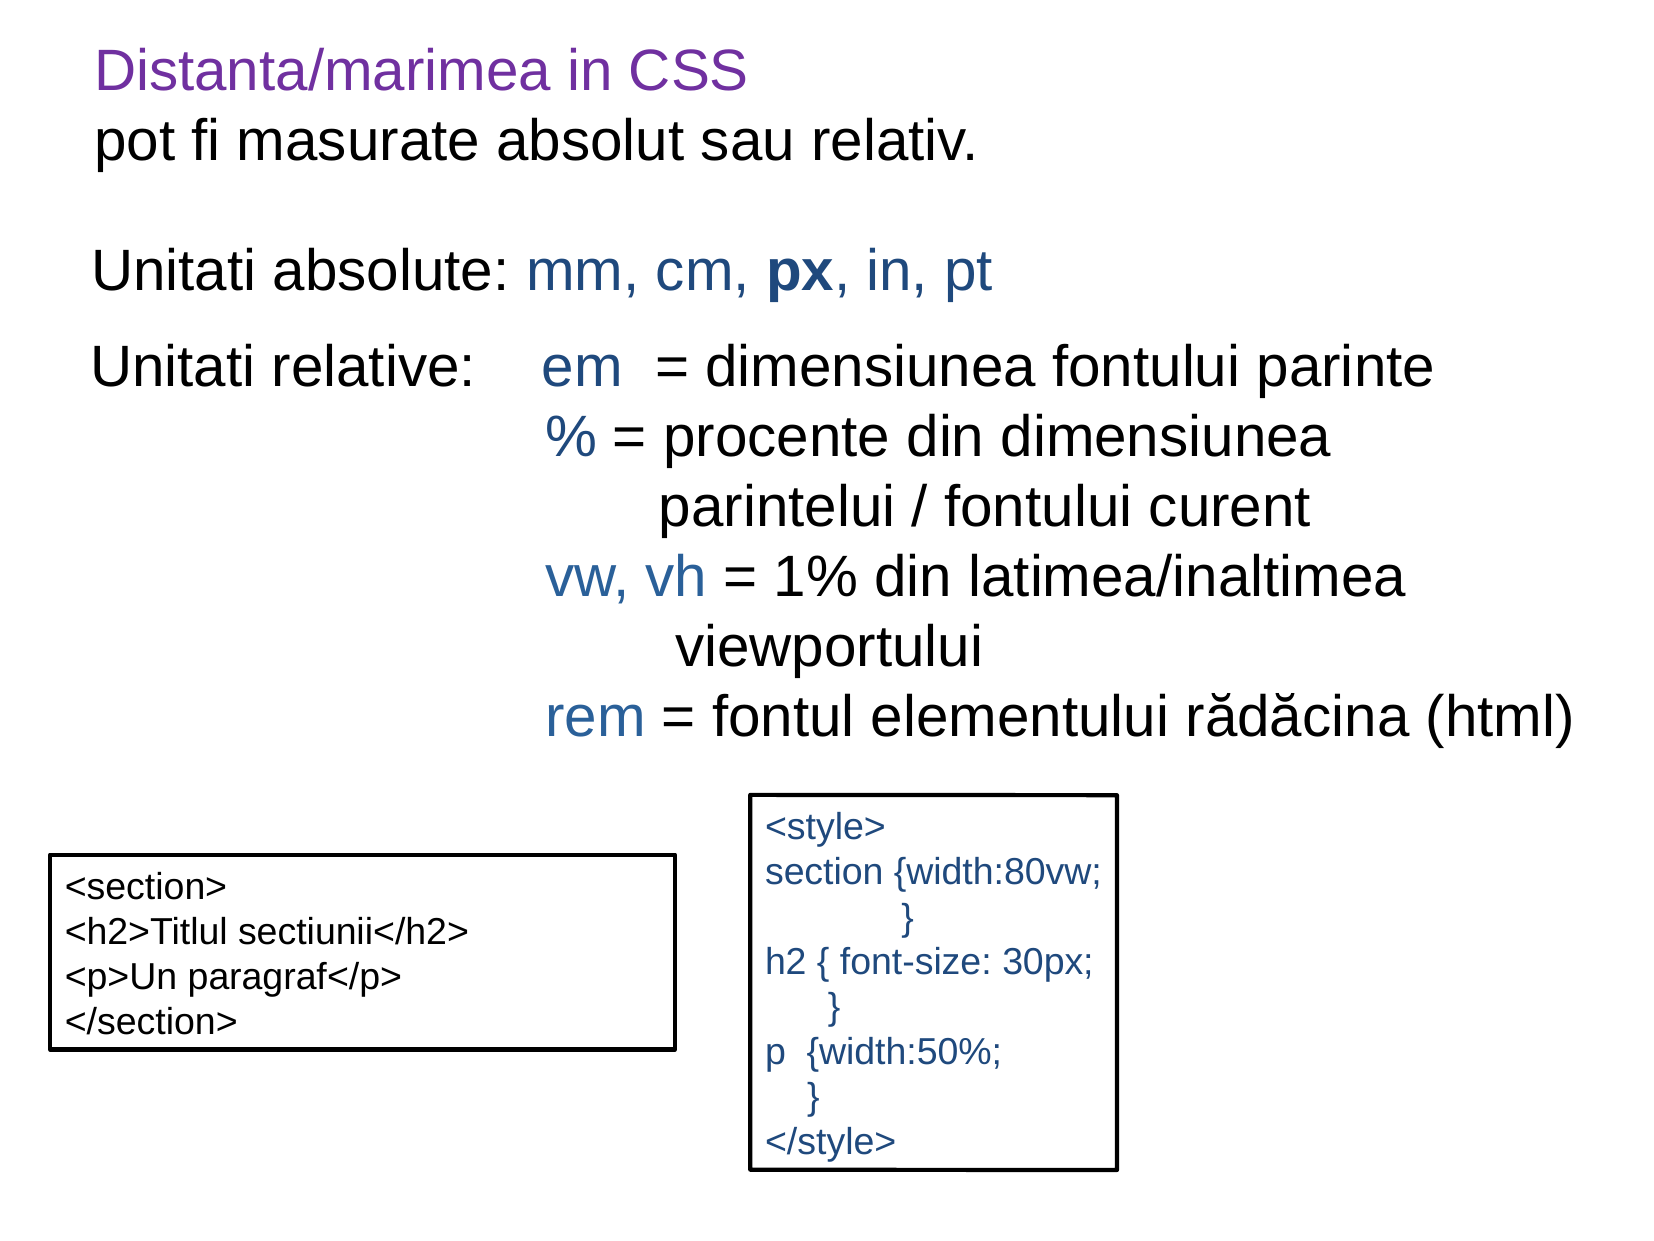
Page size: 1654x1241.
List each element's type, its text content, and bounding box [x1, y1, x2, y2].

text_box Unitati relative: em = dimensiunea fontului parinte % = procente din dimensiunea parintelui / fontului curent vw, vh = 1% din latimea/inaltimea viewportului rem = fontul elementului rădăcina (html) [75, 320, 1591, 756]
text_box Unitati absolute: mm, cm, px, in, pt [76, 225, 1041, 310]
text_box <section> <h2>Titlul sectiunii</h2> <p>Un paragraf</p> </section> [50, 854, 675, 1050]
text_box <style> section {width:80vw; } h2 { font-size: 30px; } p {width:50%; } </style> [750, 794, 1117, 1171]
text_box Distanta/marimea in CSS pot fi masurate absolut sau relativ. [79, 24, 995, 180]
